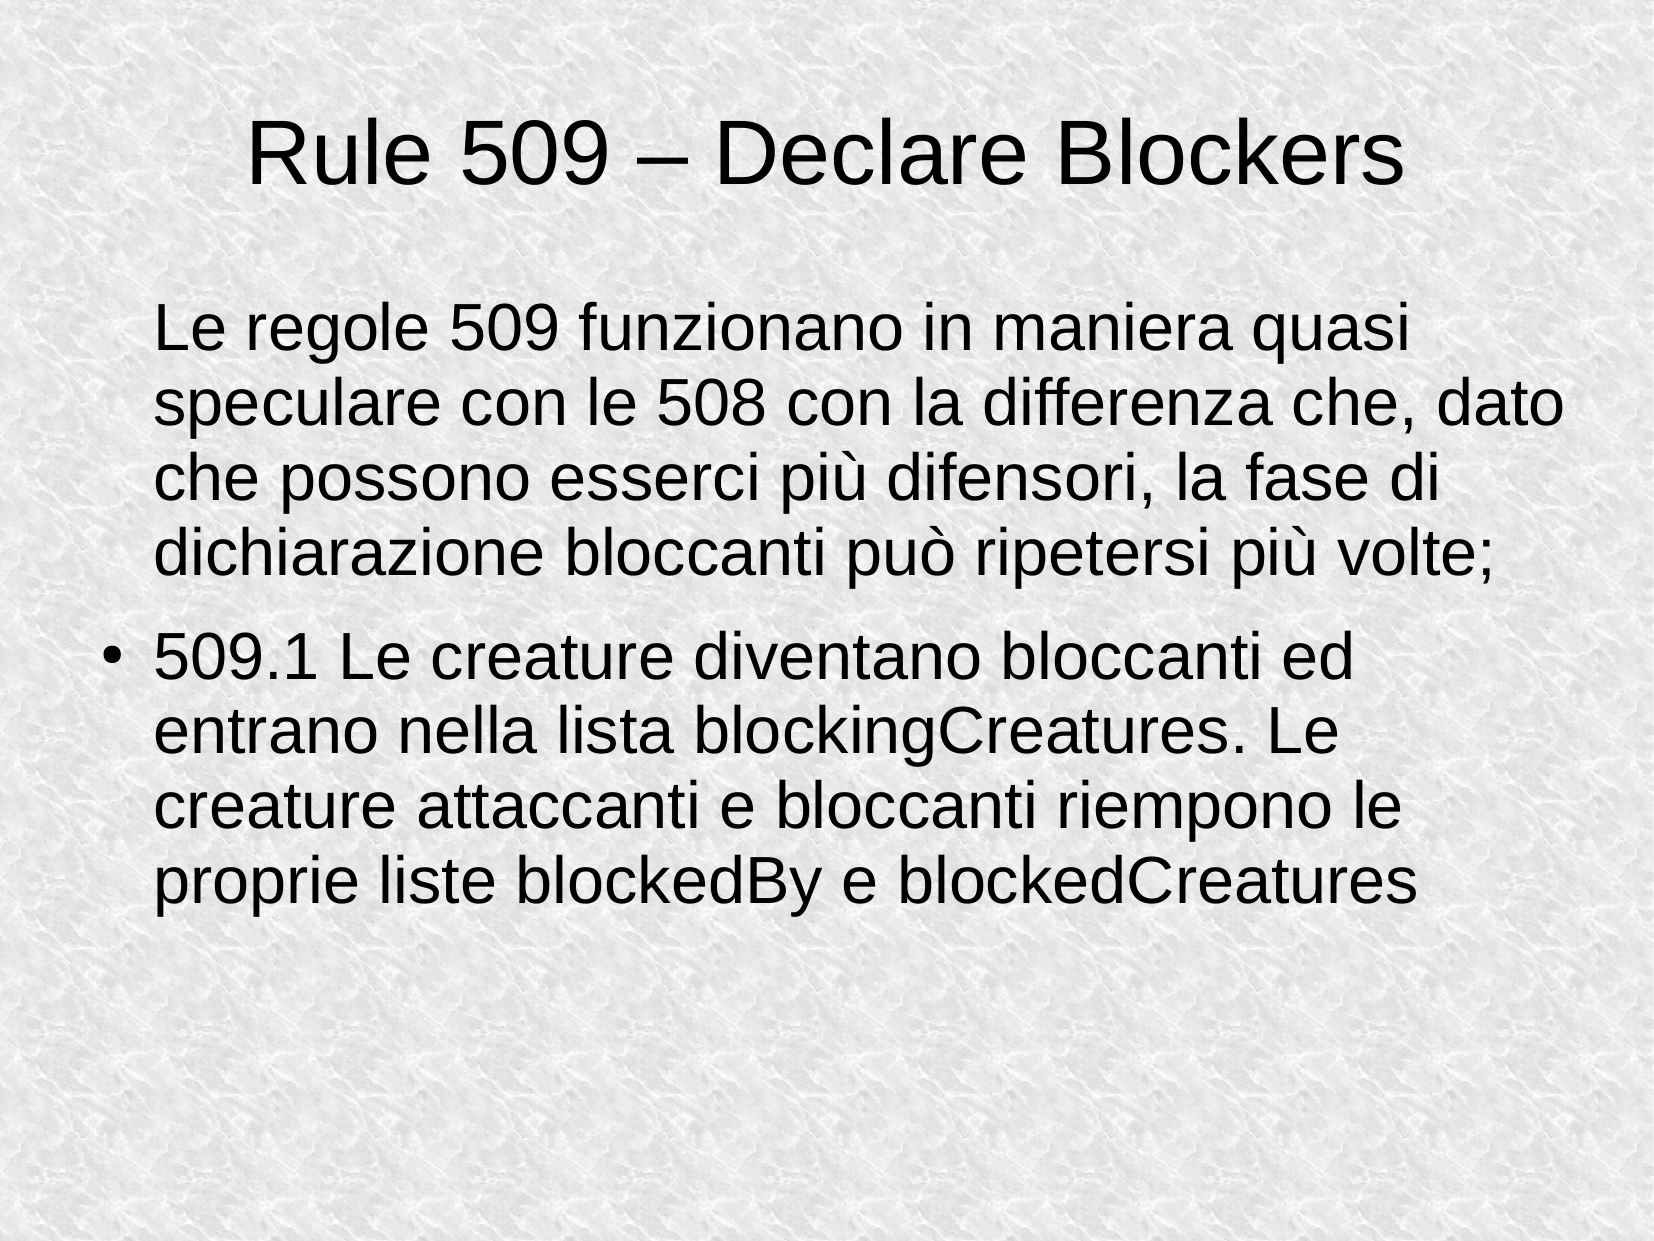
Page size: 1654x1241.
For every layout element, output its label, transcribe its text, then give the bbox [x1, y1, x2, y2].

list Le regole 509 funzionano in maniera quasi speculare con le 508 con la differenza che, dato che possono esserci più difensori, la fase di dichiarazione bloccanti può ripetersi più volte; 509.1 Le creature diventano bloccanti ed entrano nella lista blockingCreatures. Le creature attaccanti e bloccanti riempono le proprie liste blockedBy e blockedCreatures [82, 290, 1571, 1109]
picture [0, 0, 1654, 1241]
title Rule 509 – Declare Blockers [82, 49, 1571, 257]
